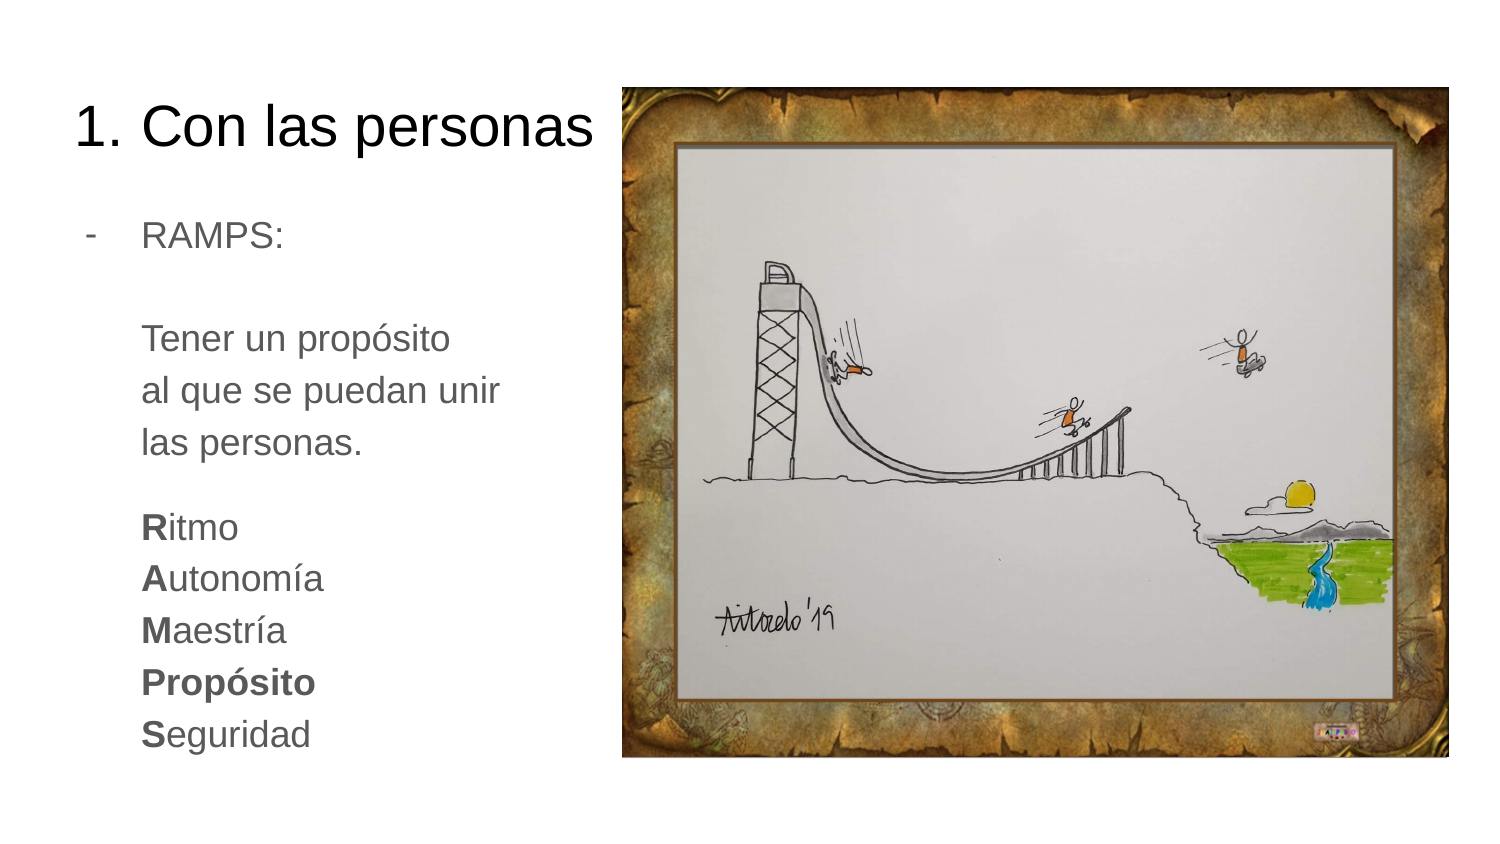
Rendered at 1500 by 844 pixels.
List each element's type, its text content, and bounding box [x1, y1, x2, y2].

picture [622, 87, 1449, 757]
title Con las personas [51, 72, 1449, 167]
list RAMPS: Tener un propósito al que se puedan unir las personas. Ritmo Autonomía Maestría Propósito Seguridad [51, 189, 622, 750]
